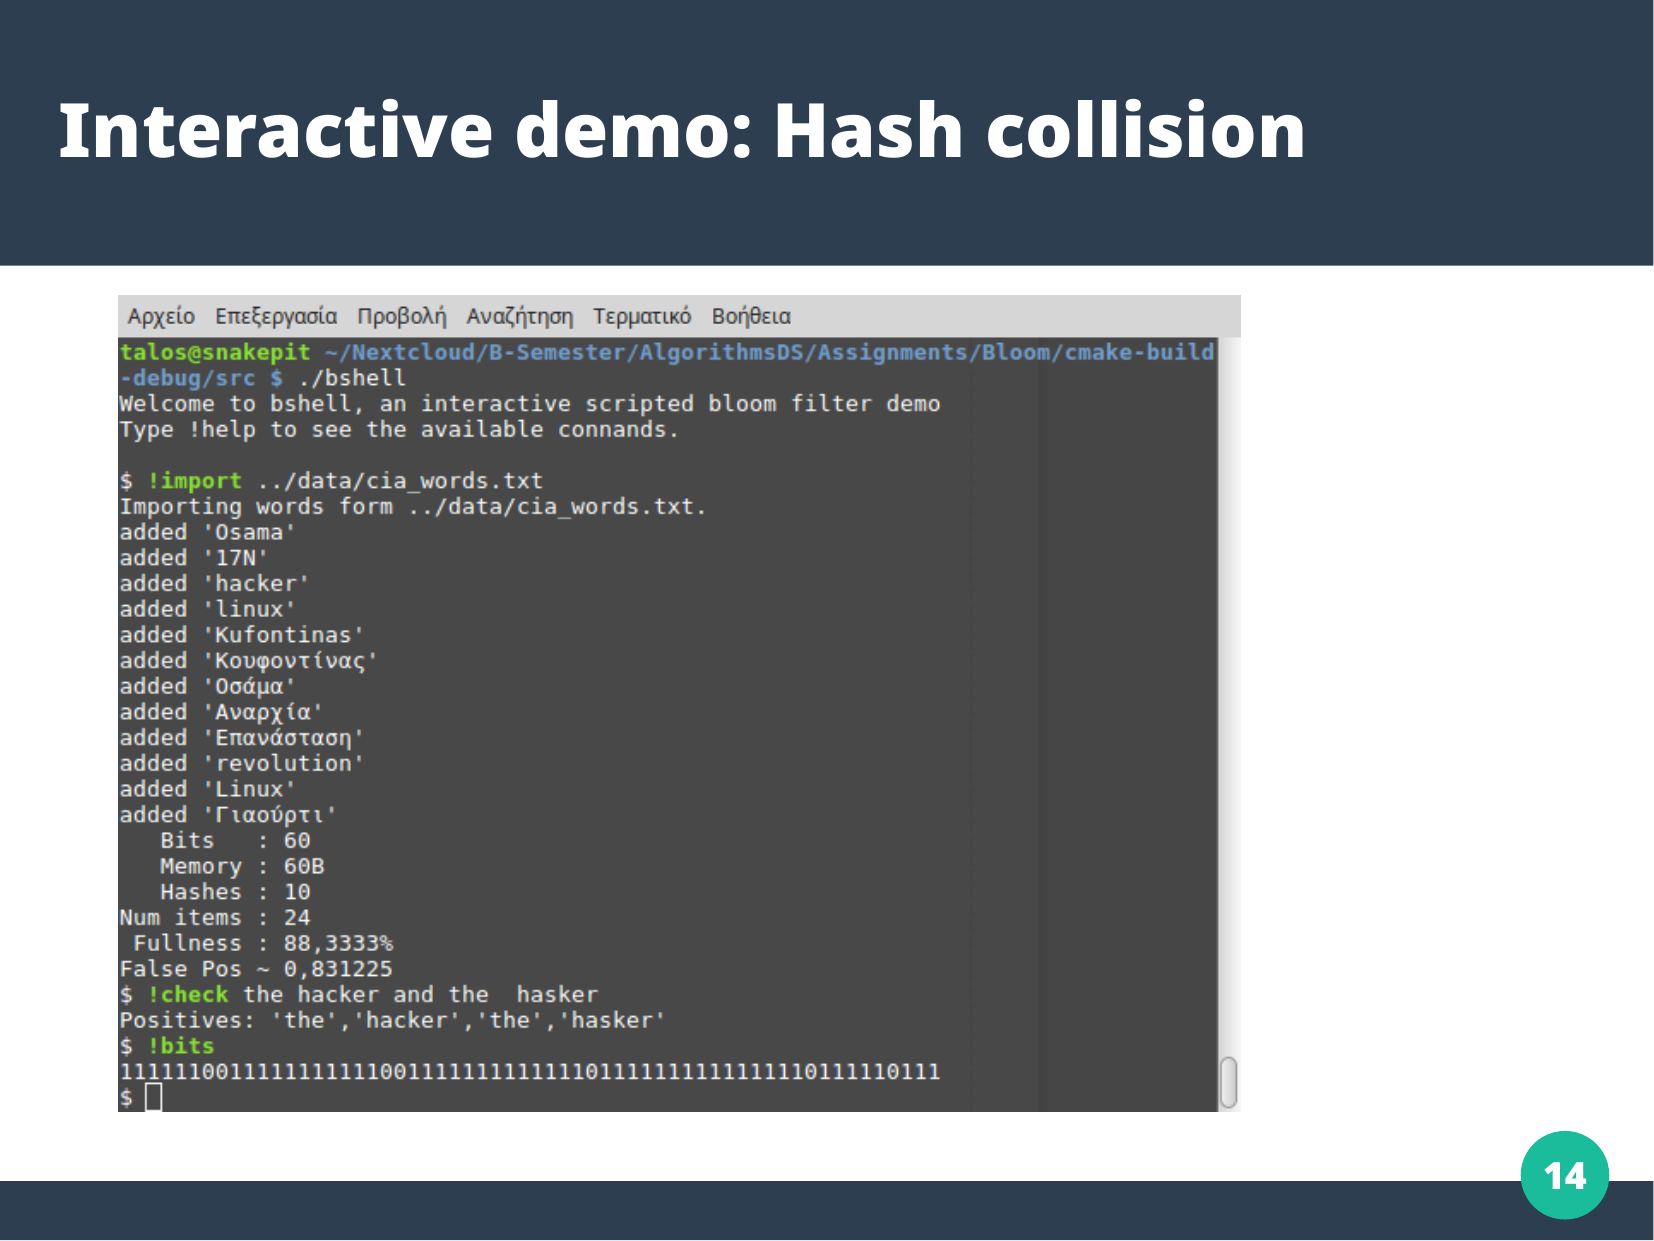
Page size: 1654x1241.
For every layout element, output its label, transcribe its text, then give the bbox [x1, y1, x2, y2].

picture [118, 295, 1241, 1112]
title Interactive demo: Hash collision [59, 49, 1595, 207]
